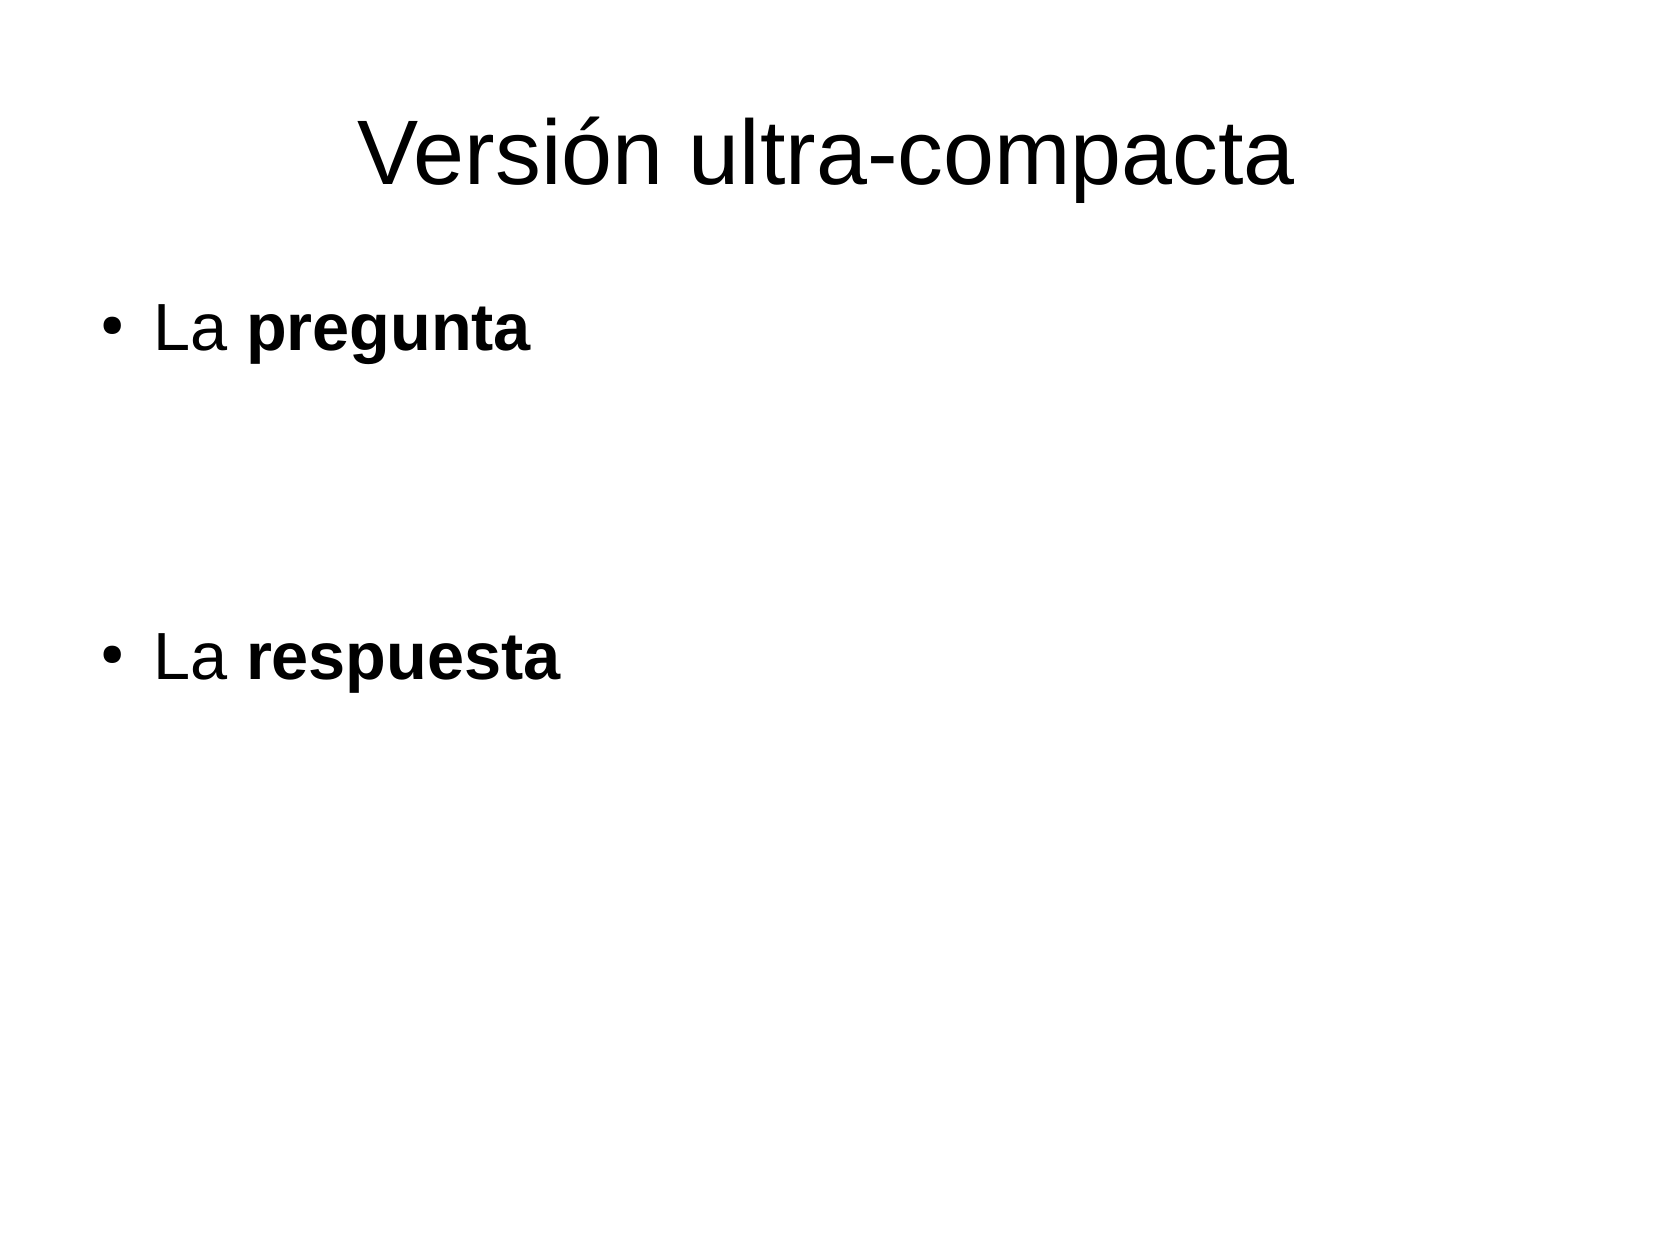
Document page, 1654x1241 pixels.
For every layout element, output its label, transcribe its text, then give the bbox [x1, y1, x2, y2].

title Versión ultra-compacta [82, 49, 1571, 257]
list La pregunta La respuesta [82, 290, 1571, 1010]
